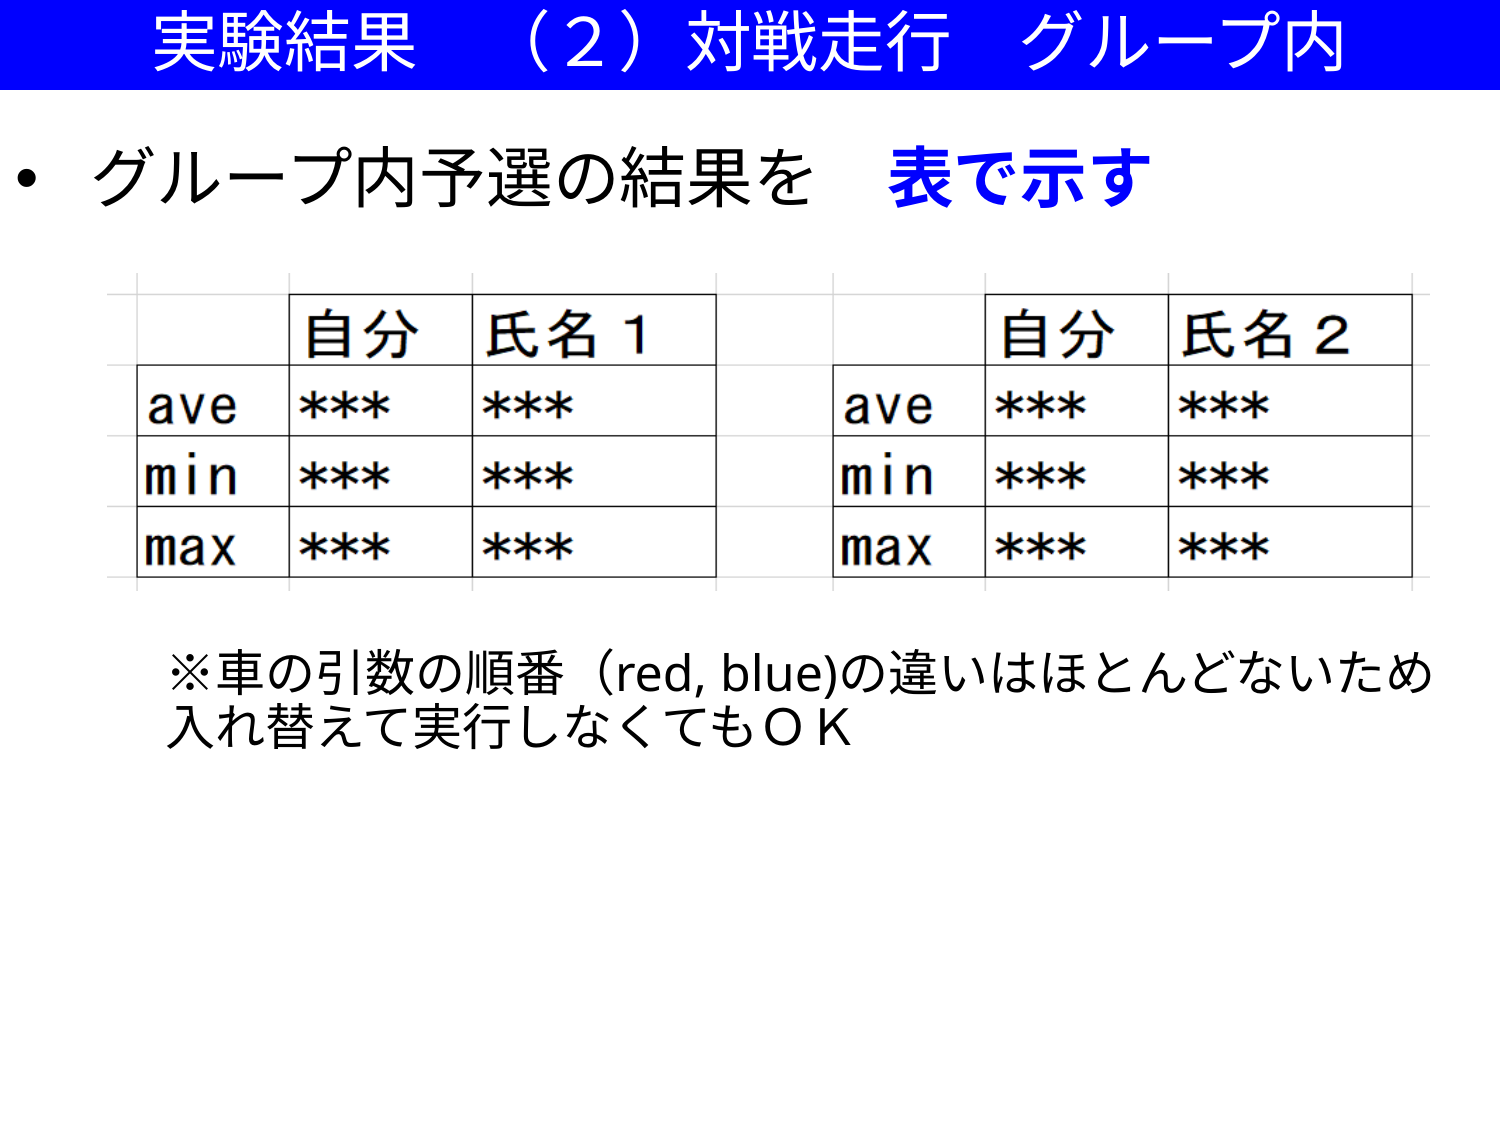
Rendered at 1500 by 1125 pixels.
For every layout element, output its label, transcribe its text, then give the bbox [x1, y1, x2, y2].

text_box 実験結果 （２）対戦走行 グループ内 [0, 0, 1500, 90]
subtitle グループ内予選の結果を 表で示す ※車の引数の順番（red, blue)の違いはほとんどないため 入れ替えて実行しなくてもＯＫ [0, 137, 1500, 1125]
picture [107, 273, 1430, 591]
